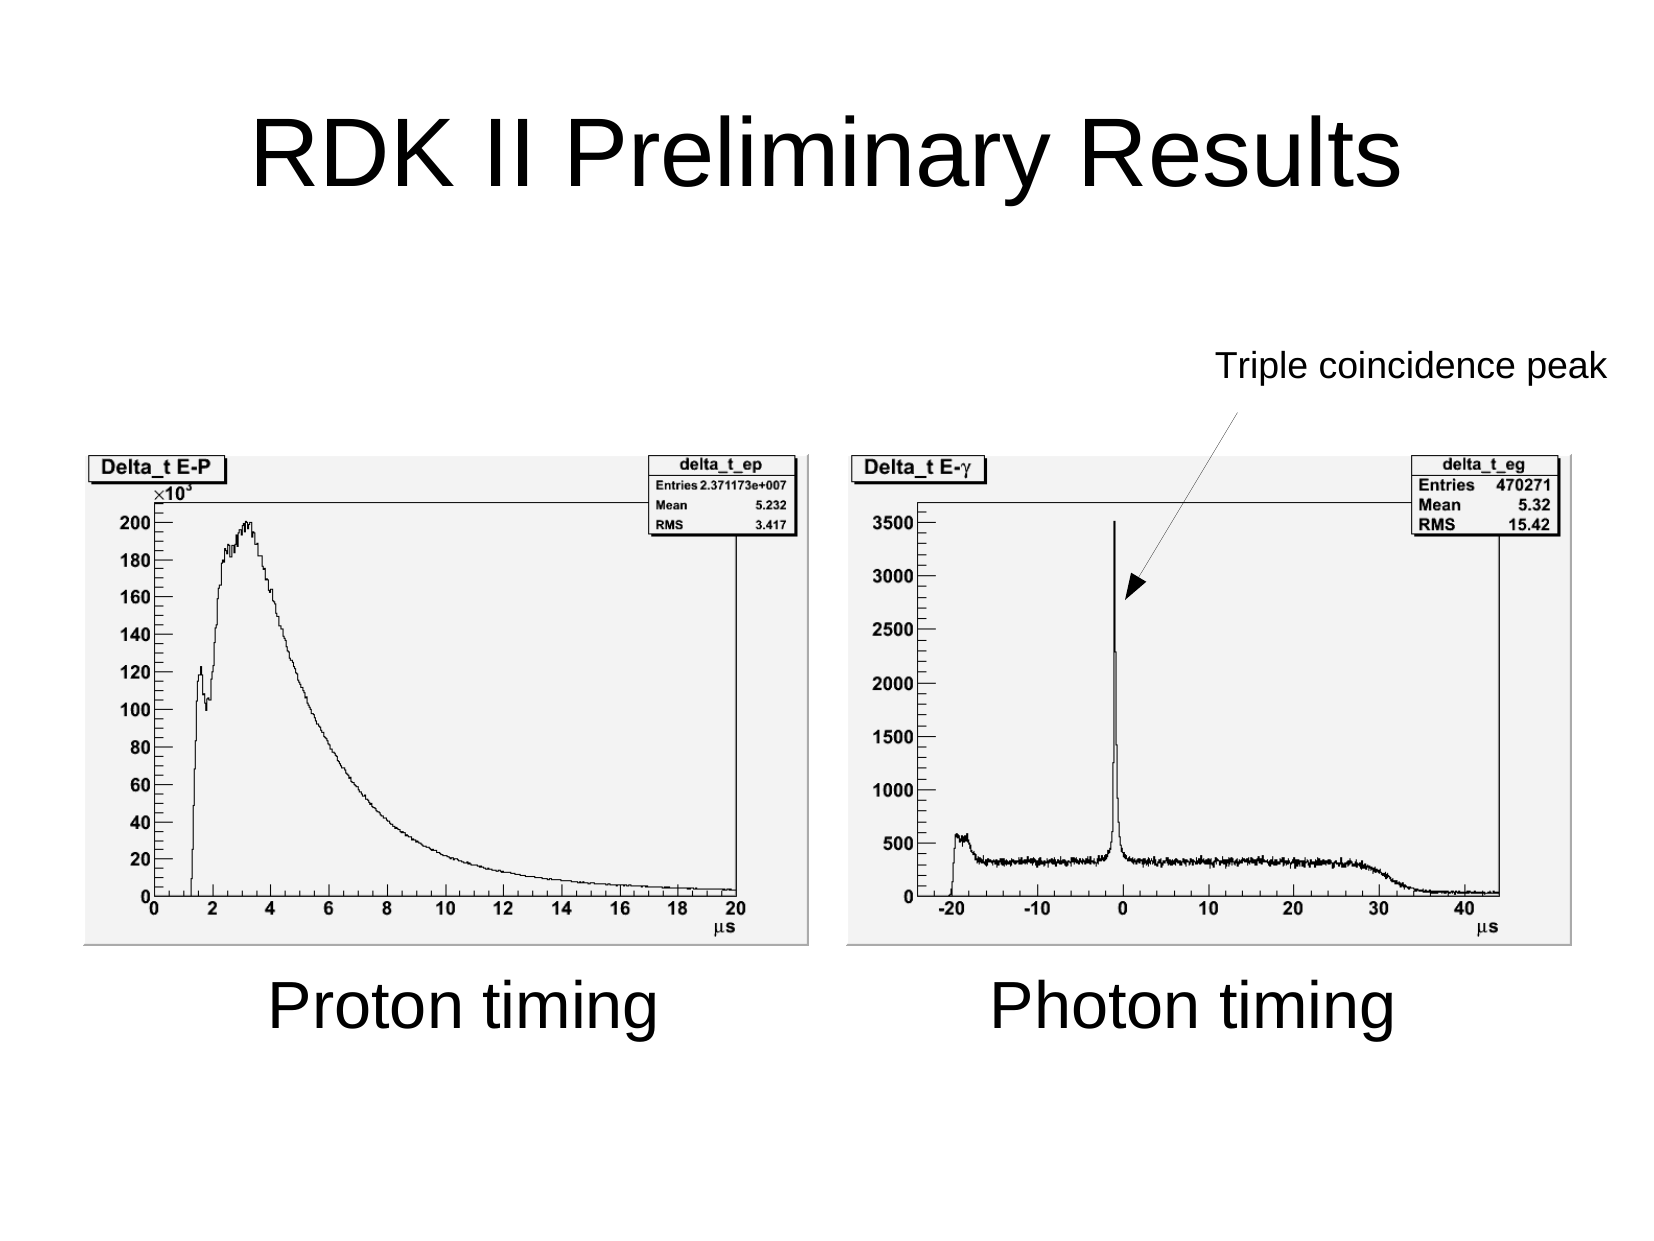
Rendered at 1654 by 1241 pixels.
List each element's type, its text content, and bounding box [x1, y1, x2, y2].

picture [82, 453, 809, 946]
picture [845, 453, 1572, 946]
text_box Proton timing [253, 960, 676, 1051]
title RDK II Preliminary Results [82, 49, 1571, 257]
text_box Photon timing [975, 960, 1412, 1051]
text_box Triple coincidence peak [1200, 337, 1623, 395]
